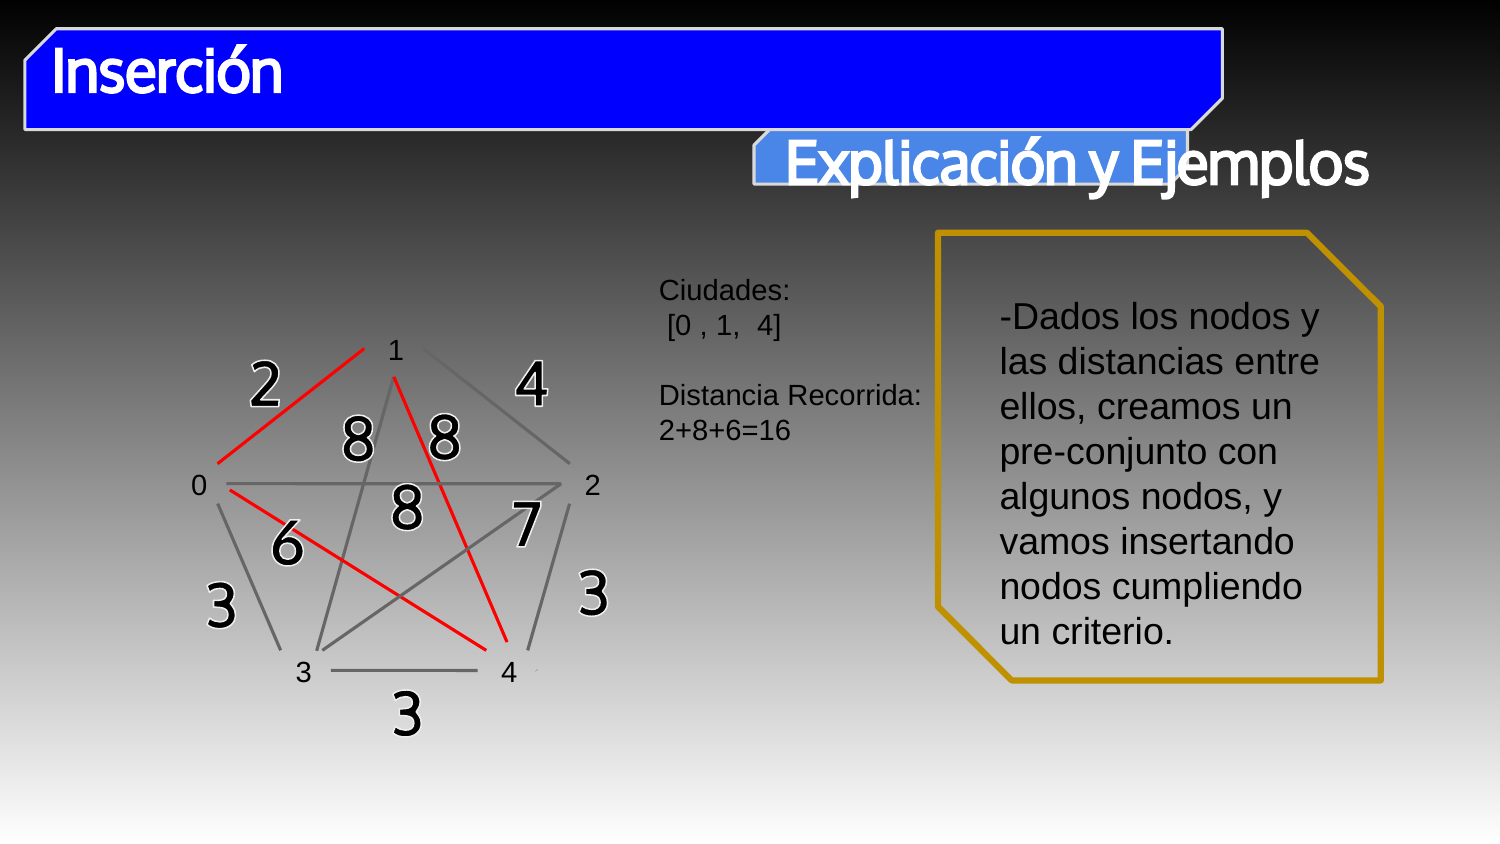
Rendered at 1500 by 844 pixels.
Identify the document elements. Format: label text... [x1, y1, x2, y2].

text_box [429, 413, 460, 461]
text_box [206, 581, 236, 629]
text_box [272, 519, 304, 566]
text_box [1210, 150, 1258, 186]
text_box [24, 28, 1223, 200]
text_box [515, 360, 548, 407]
text_box [1310, 150, 1343, 186]
text_box [250, 360, 280, 407]
text_box [1344, 150, 1369, 186]
text_box [342, 415, 374, 463]
text_box [392, 689, 422, 738]
text_box [579, 569, 608, 617]
text_box [391, 483, 423, 531]
text_box [1296, 139, 1310, 186]
text_box [512, 501, 541, 547]
text_box [1261, 150, 1293, 199]
text_box -Dados los nodos y las distancias entre ellos, creamos un pre-conjunto con algunos nodos, y vamos insertando nodos cumpliendo un criterio. [984, 277, 1343, 771]
text_box Ciudades: [0 , 1, 4] Distancia Recorrida: 2+8+6=16 [643, 256, 992, 657]
